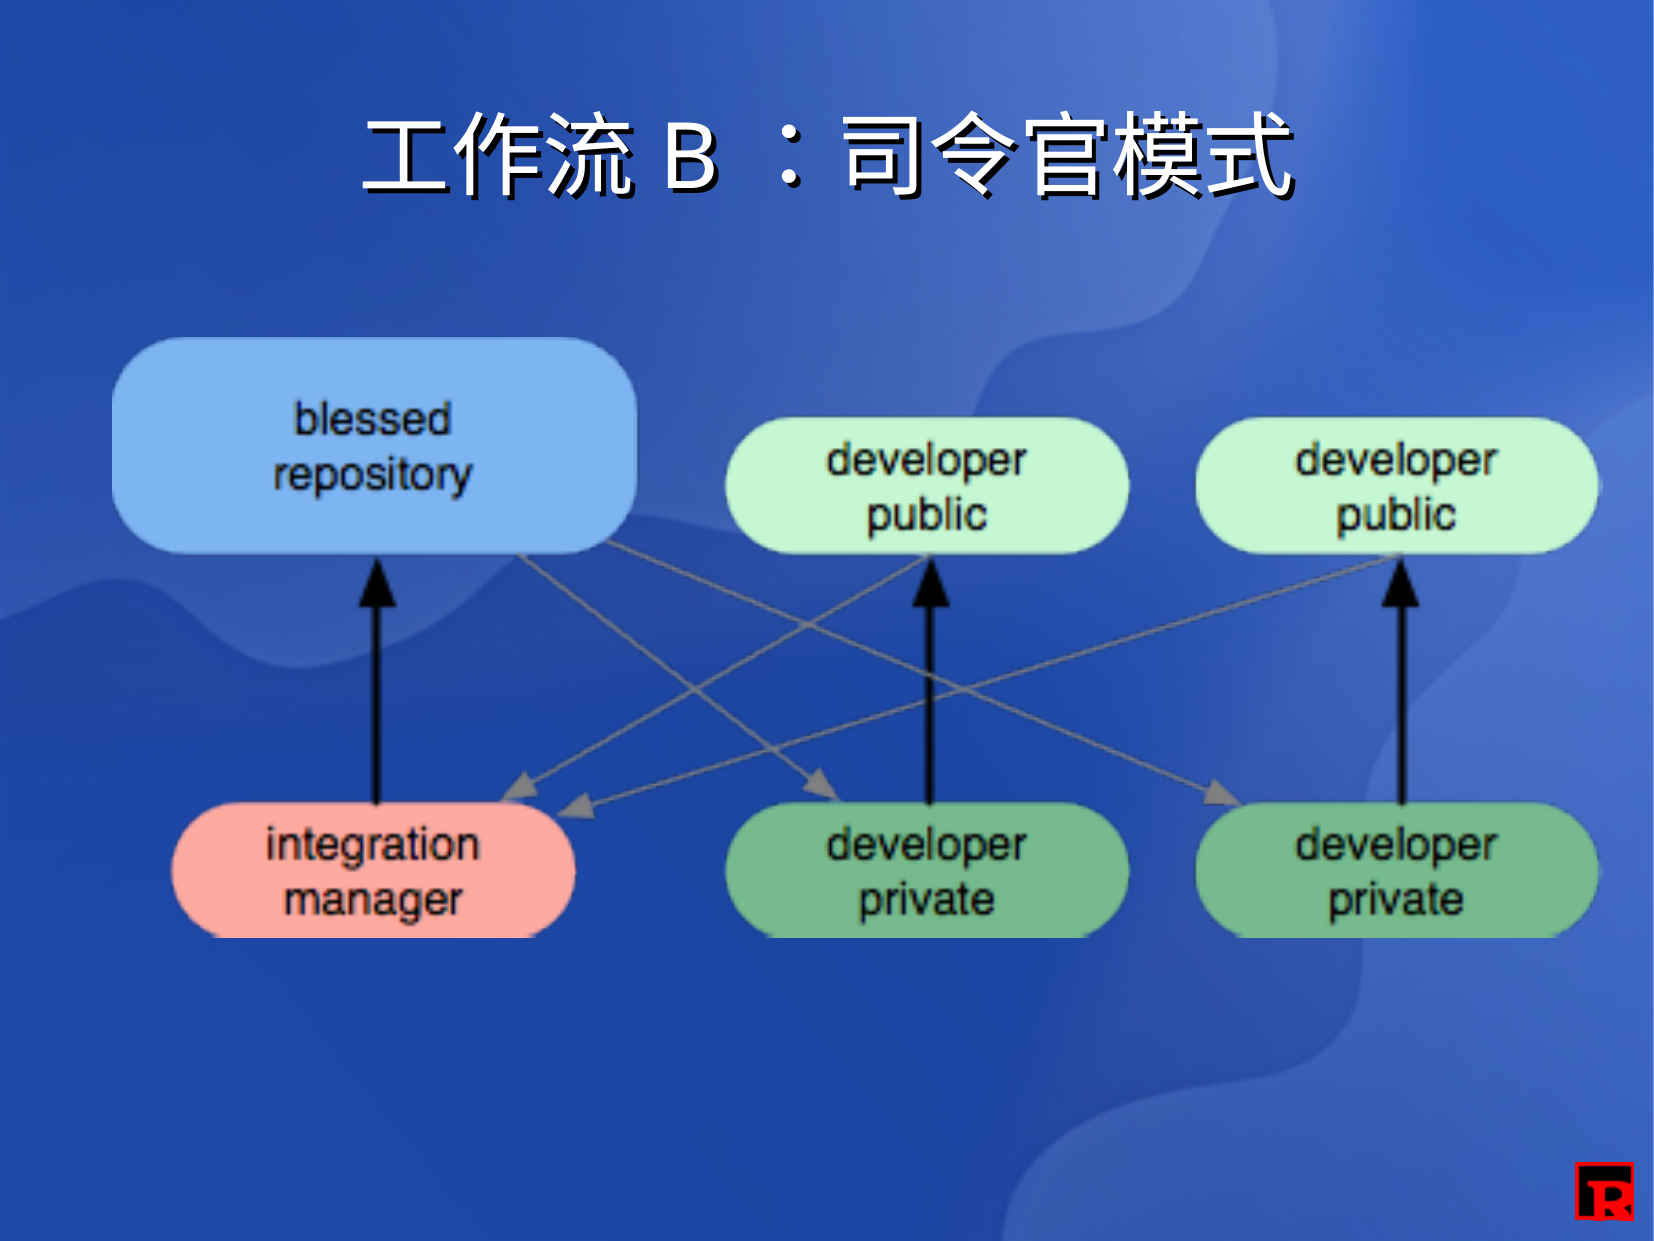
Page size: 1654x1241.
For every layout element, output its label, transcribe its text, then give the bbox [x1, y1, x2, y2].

picture [0, 0, 1654, 1241]
title 工作流B：司令官模式 [82, 49, 1571, 257]
